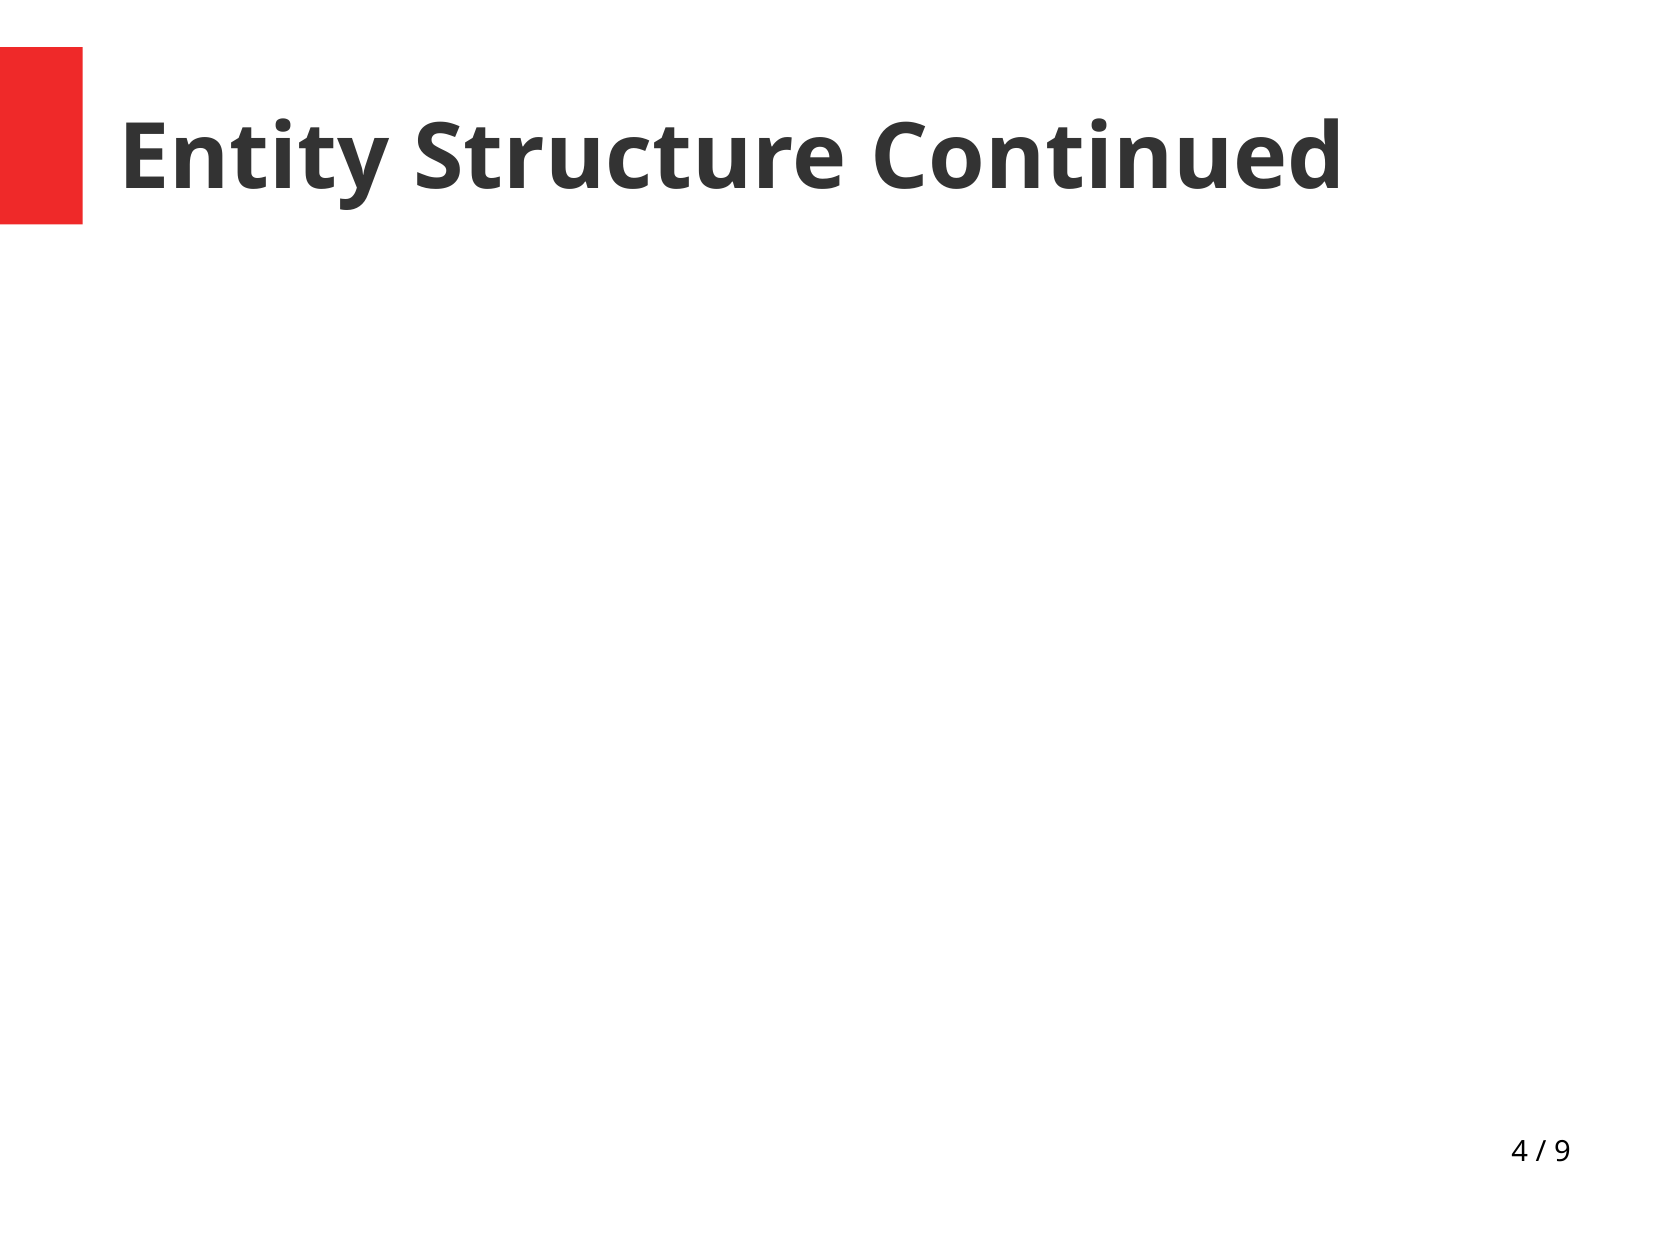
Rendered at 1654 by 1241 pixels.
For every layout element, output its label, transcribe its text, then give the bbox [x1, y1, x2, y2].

title Entity Structure Continued [118, 49, 1571, 257]
